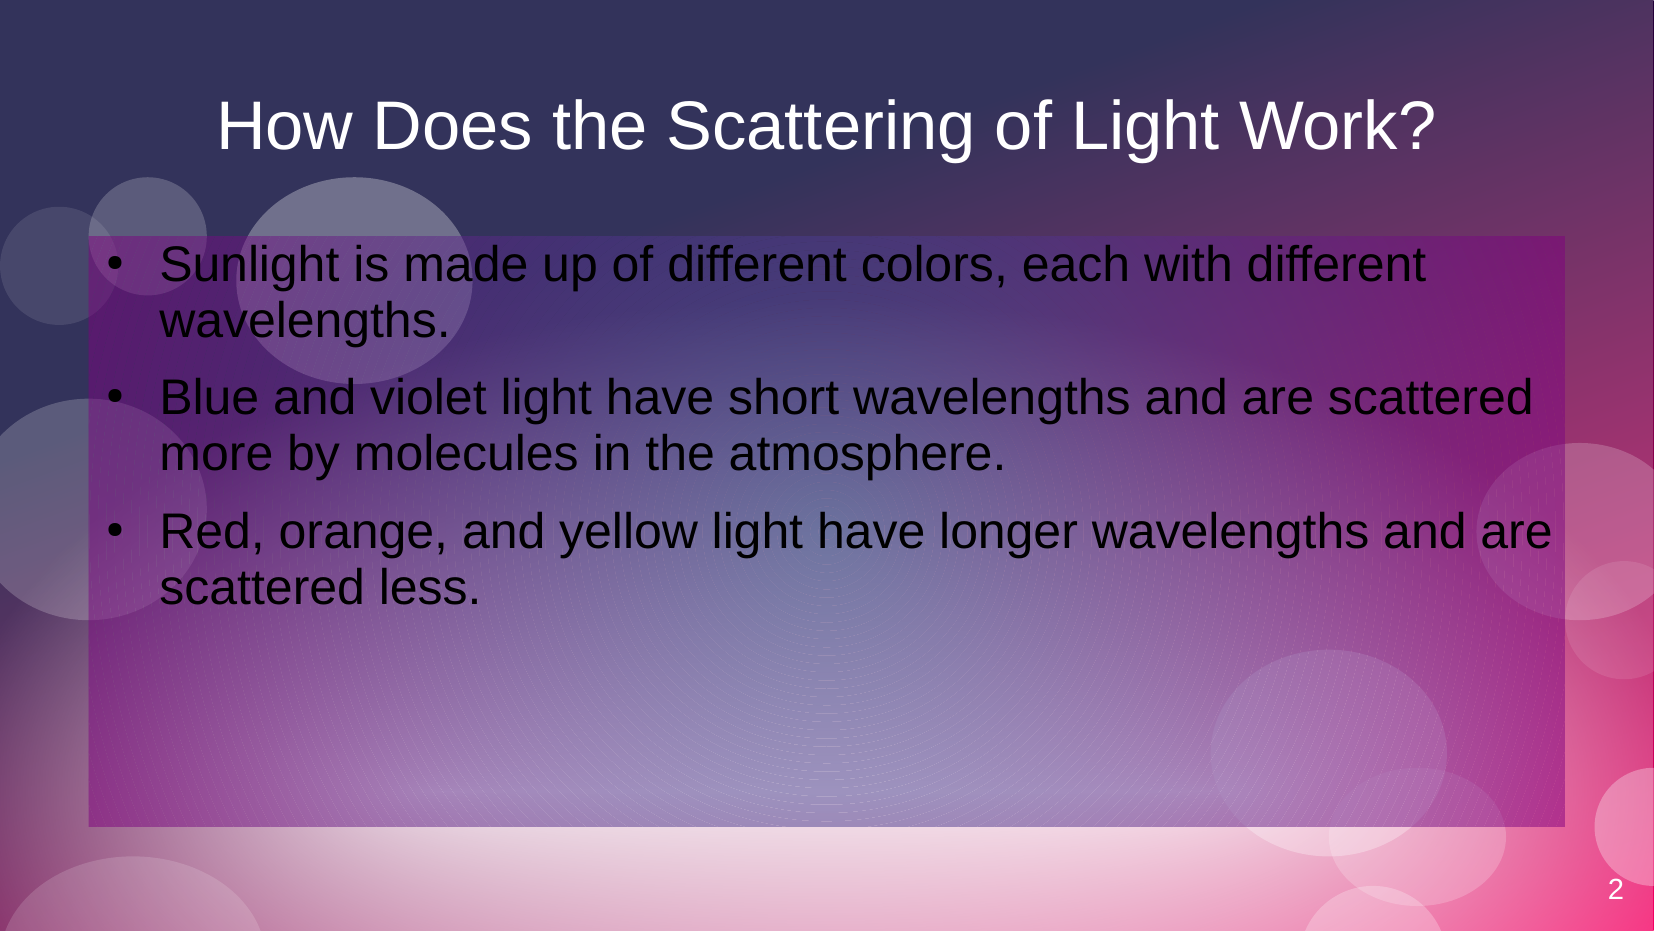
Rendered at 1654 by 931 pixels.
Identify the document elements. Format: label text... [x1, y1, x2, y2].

title How Does the Scattering of Light Work? [88, 44, 1565, 207]
list Sunlight is made up of different colors, each with different wavelengths. Blue and violet light have short wavelengths and are scattered more by molecules in the atmosphere. Red, orange, and yellow light have longer wavelengths and are scattered less. [88, 236, 1565, 827]
